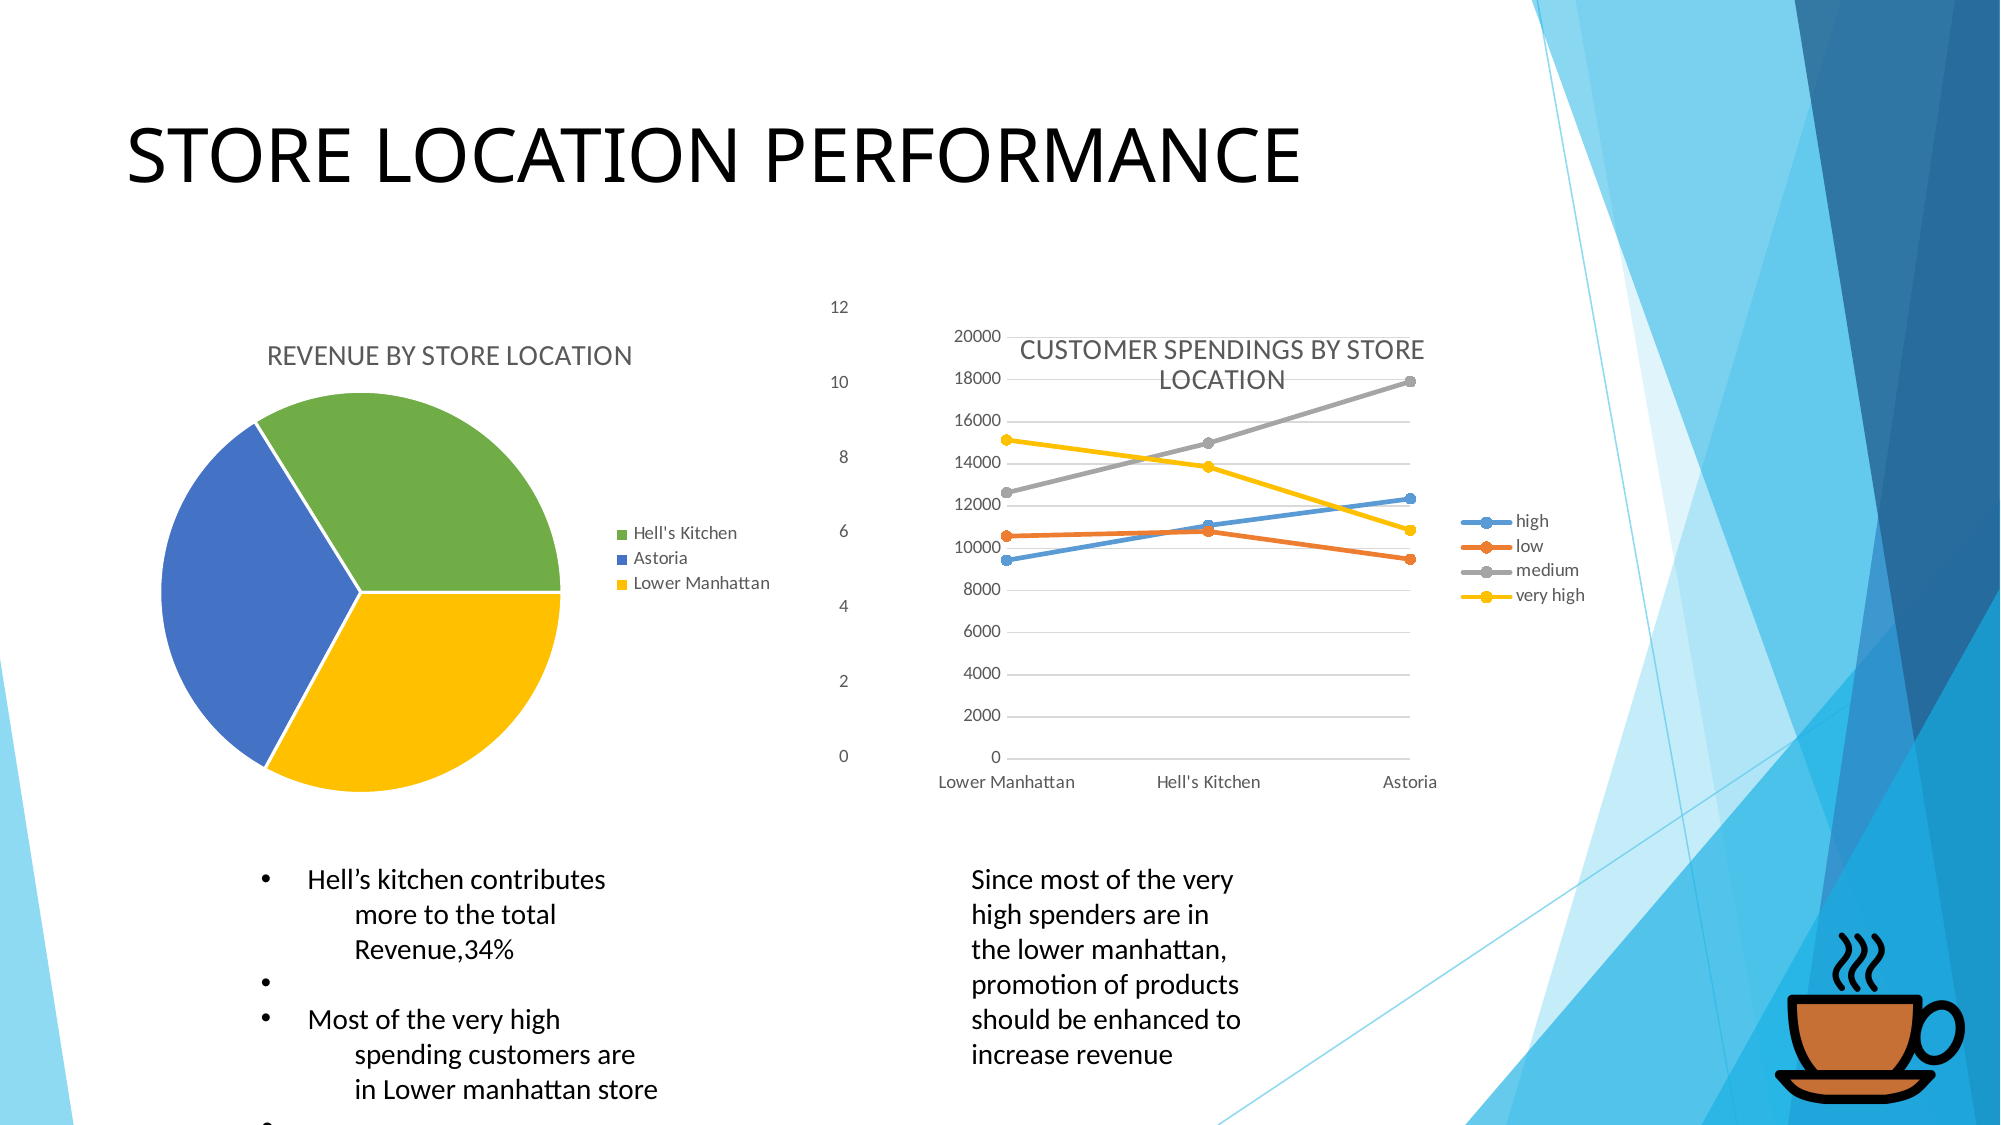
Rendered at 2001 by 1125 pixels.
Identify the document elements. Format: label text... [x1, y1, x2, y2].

title STORE LOCATION PERFORMANCE [111, 99, 1522, 317]
text_box Since most of the very high spenders are in the lower manhattan, promotion of products should be enhanced to increase revenue [956, 852, 1265, 1081]
picture [1767, 924, 1968, 1125]
text_box Hell’s kitchen contributes more to the total Revenue,34% Most of the very high spending customers are in Lower manhattan store [245, 852, 679, 1125]
chart [816, 289, 1604, 804]
chart [111, 316, 789, 804]
